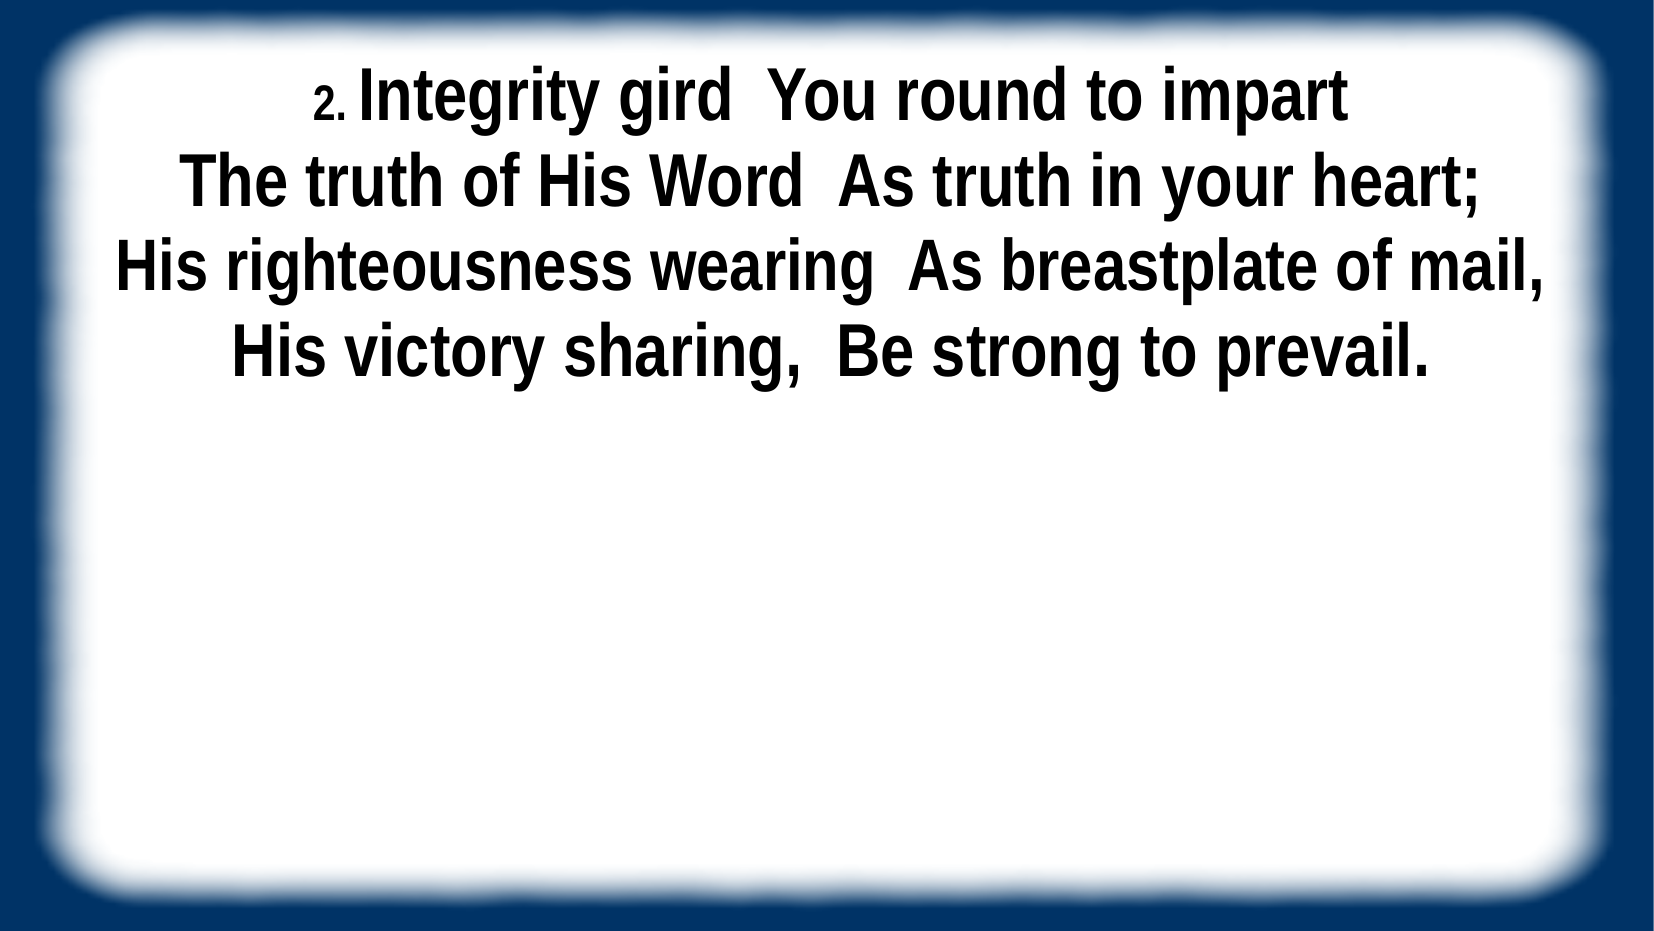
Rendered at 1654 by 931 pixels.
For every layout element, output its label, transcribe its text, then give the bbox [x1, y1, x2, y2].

text_box 2. Integrity gird You round to impart The truth of His Word As truth in your heart; His righteousness wearing As breastplate of mail, His victory sharing, Be strong to prevail. [88, 42, 1574, 421]
picture [0, 0, 1654, 931]
